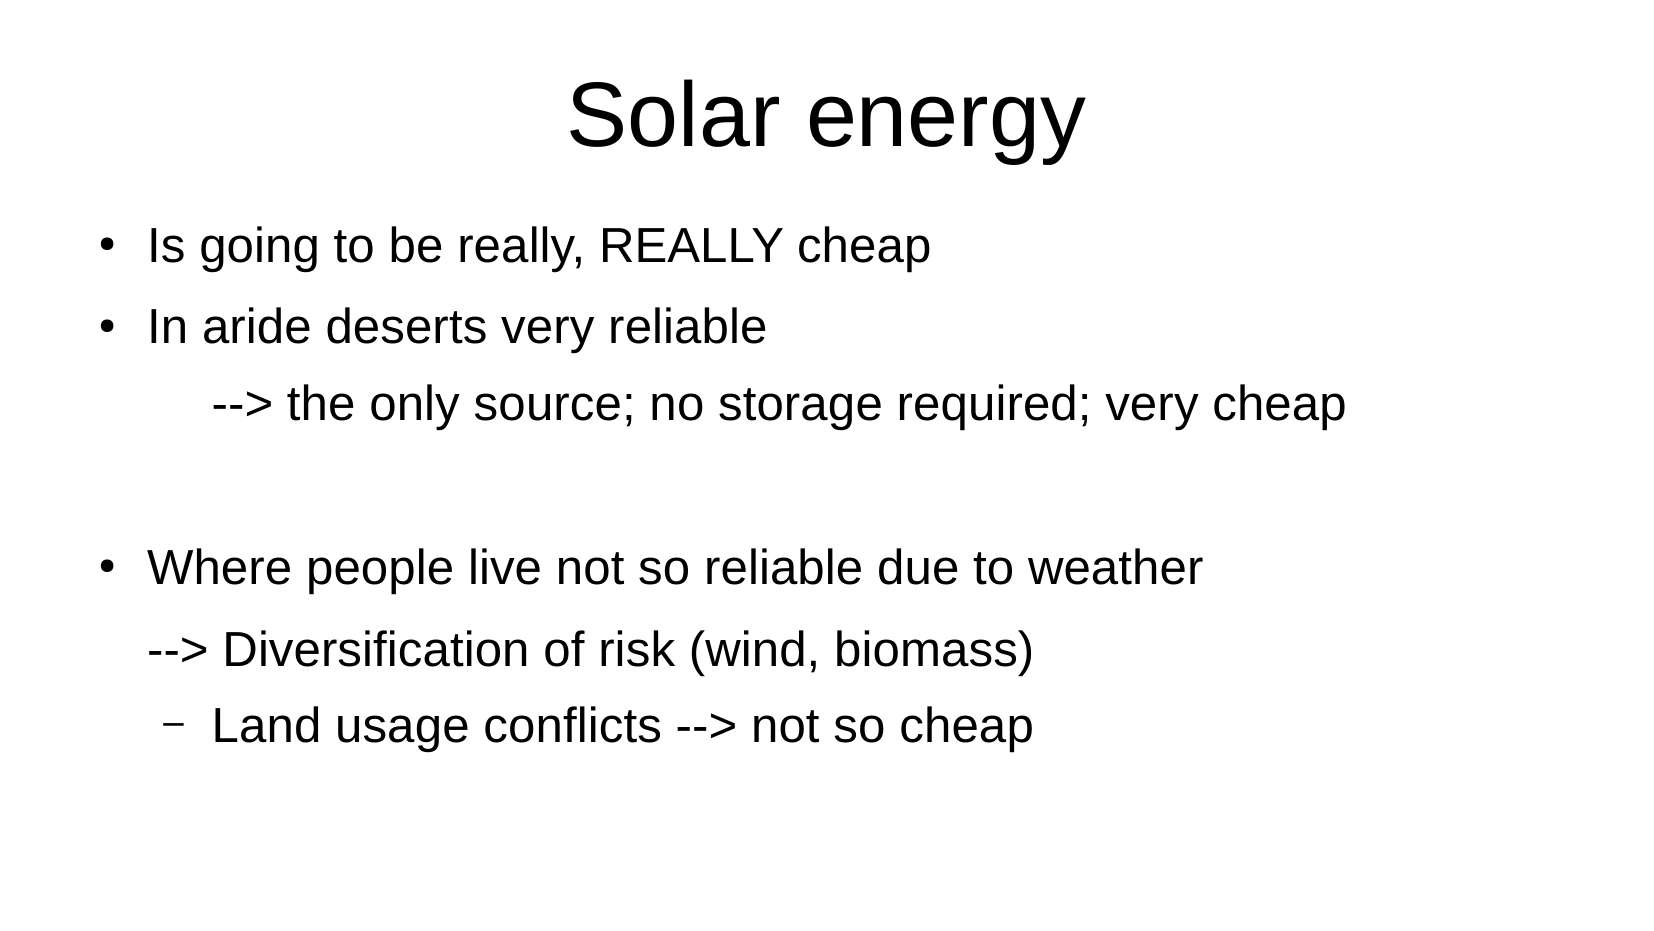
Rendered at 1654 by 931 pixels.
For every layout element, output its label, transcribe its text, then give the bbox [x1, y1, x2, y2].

title Solar energy [82, 37, 1571, 193]
list Is going to be really, REALLY cheap In aride deserts very reliable --> the only source; no storage required; very cheap Where people live not so reliable due to weather --> Diversification of risk (wind, biomass) Land usage conflicts --> not so cheap [82, 217, 1571, 758]
